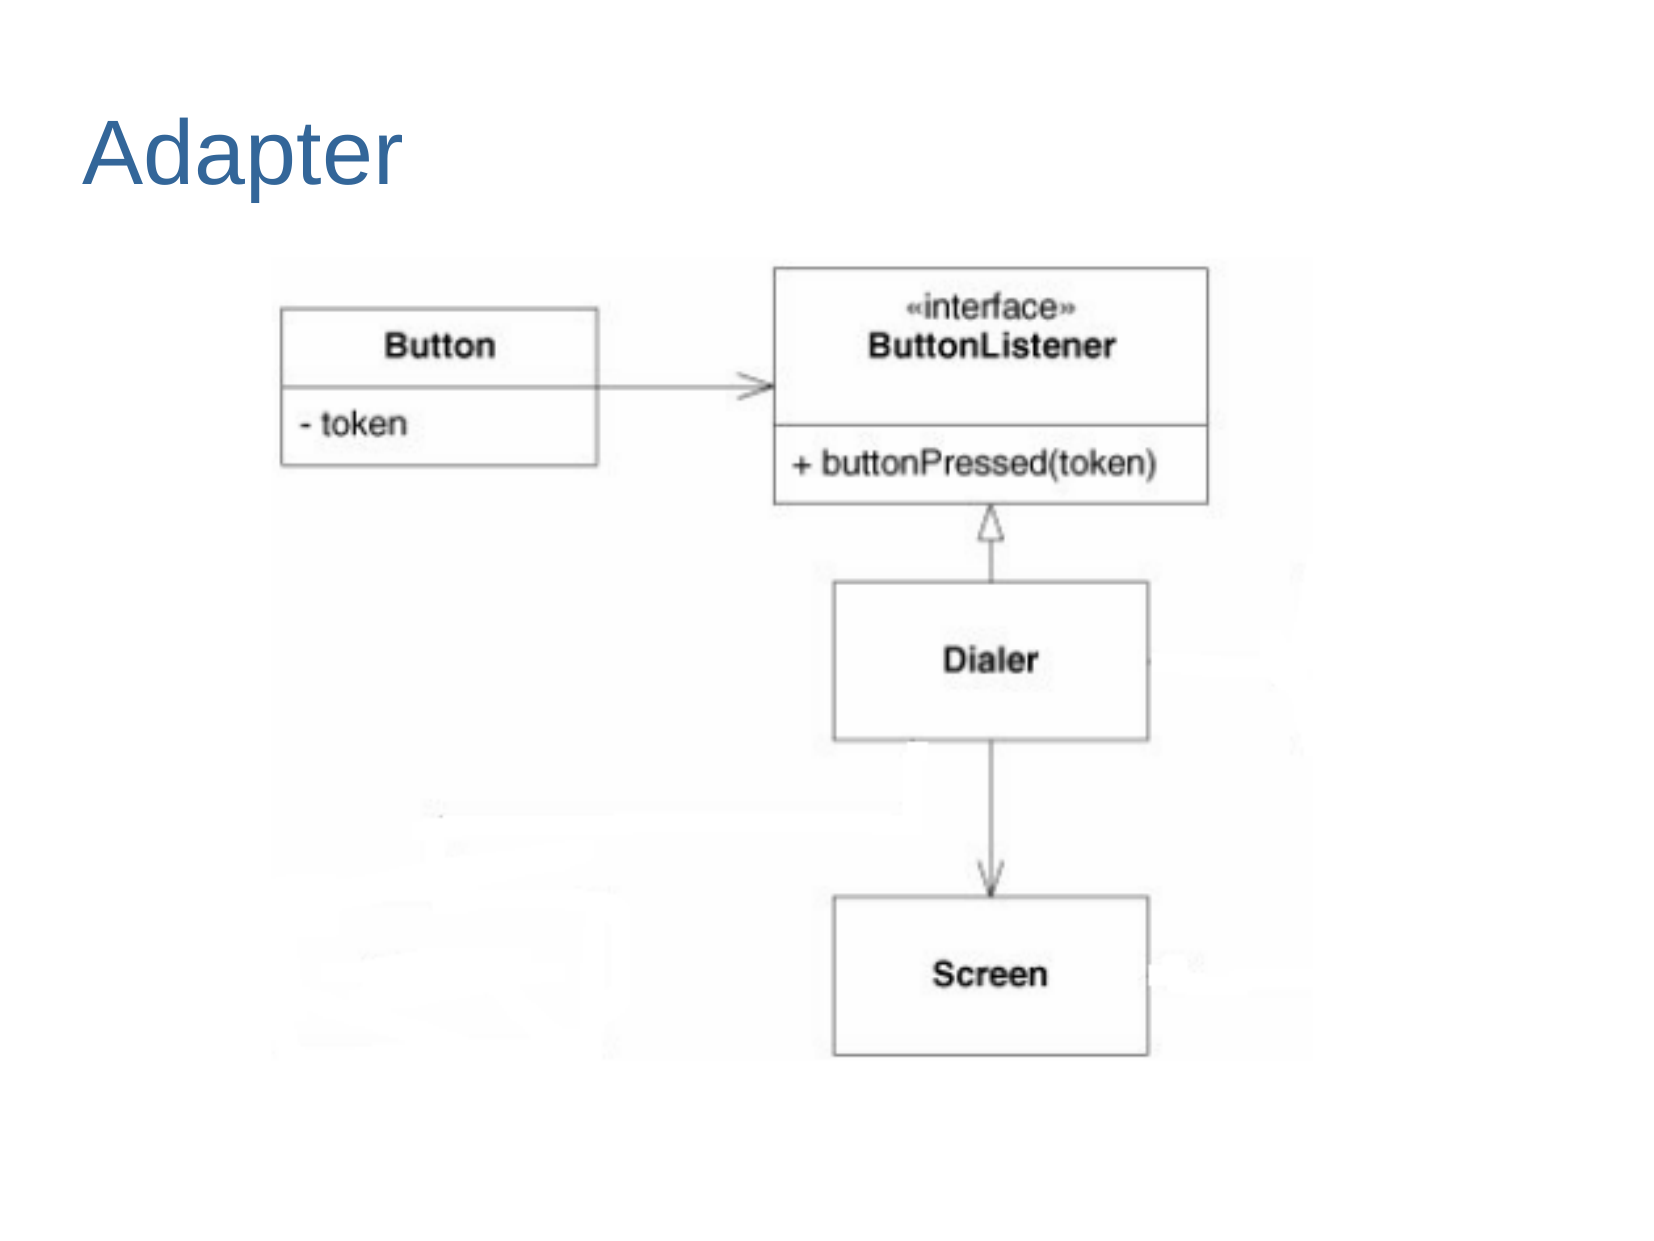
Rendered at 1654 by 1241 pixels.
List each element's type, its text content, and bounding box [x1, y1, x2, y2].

picture [202, 236, 1501, 1102]
title Adapter [82, 49, 1571, 257]
